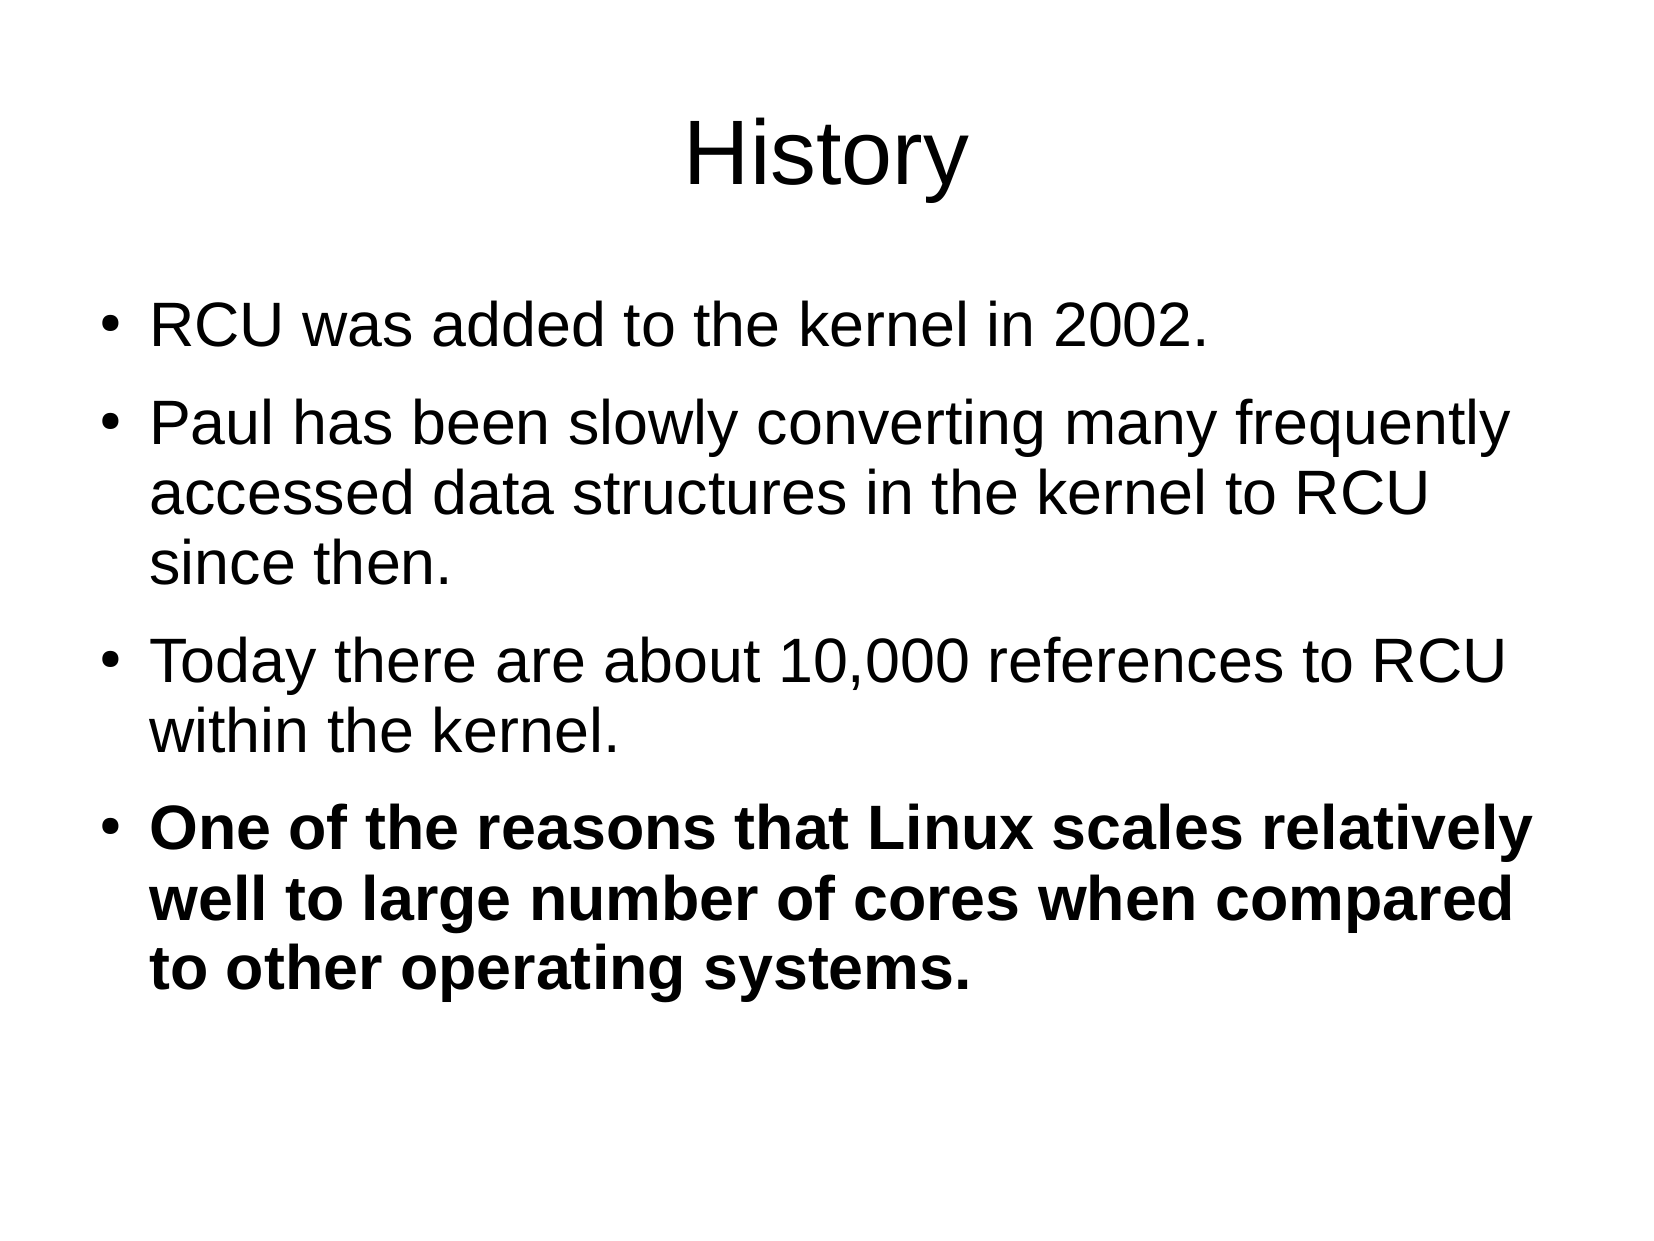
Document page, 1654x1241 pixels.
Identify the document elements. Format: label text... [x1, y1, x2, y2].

list RCU was added to the kernel in 2002. Paul has been slowly converting many frequently accessed data structures in the kernel to RCU since then. Today there are about 10,000 references to RCU within the kernel. One of the reasons that Linux scales relatively well to large number of cores when compared to other operating systems. [82, 290, 1571, 1010]
title History [82, 49, 1571, 257]
